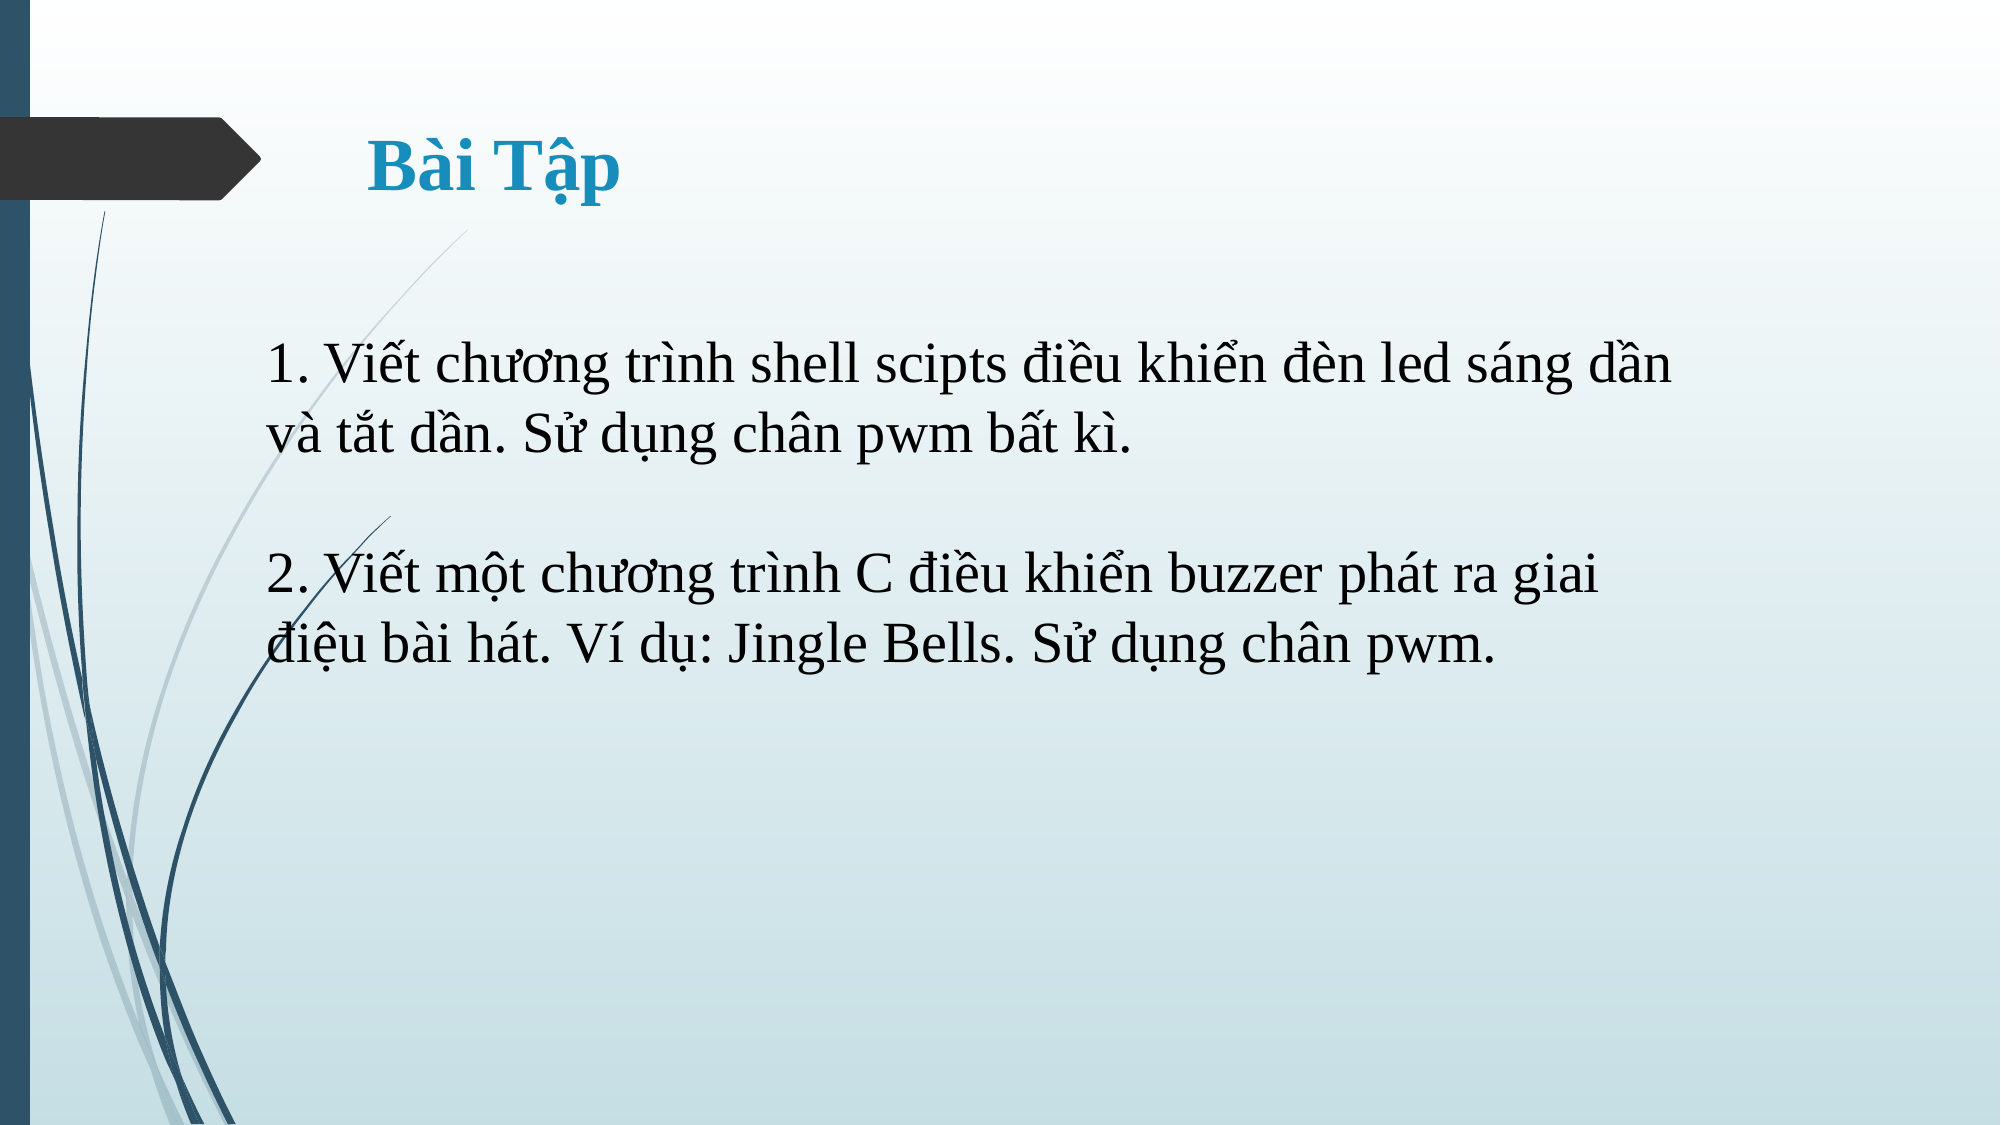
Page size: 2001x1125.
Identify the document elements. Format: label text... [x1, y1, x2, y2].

title Bài Tập [352, 108, 1938, 228]
text_box 1. Viết chương trình shell scipts điều khiển đèn led sáng dần và tắt dần. Sử dụng chân pwm bất kì. 2. Viết một chương trình C điều khiển buzzer phát ra giai điệu bài hát. Ví dụ: Jingle Bells. Sử dụng chân pwm. [252, 317, 1702, 682]
